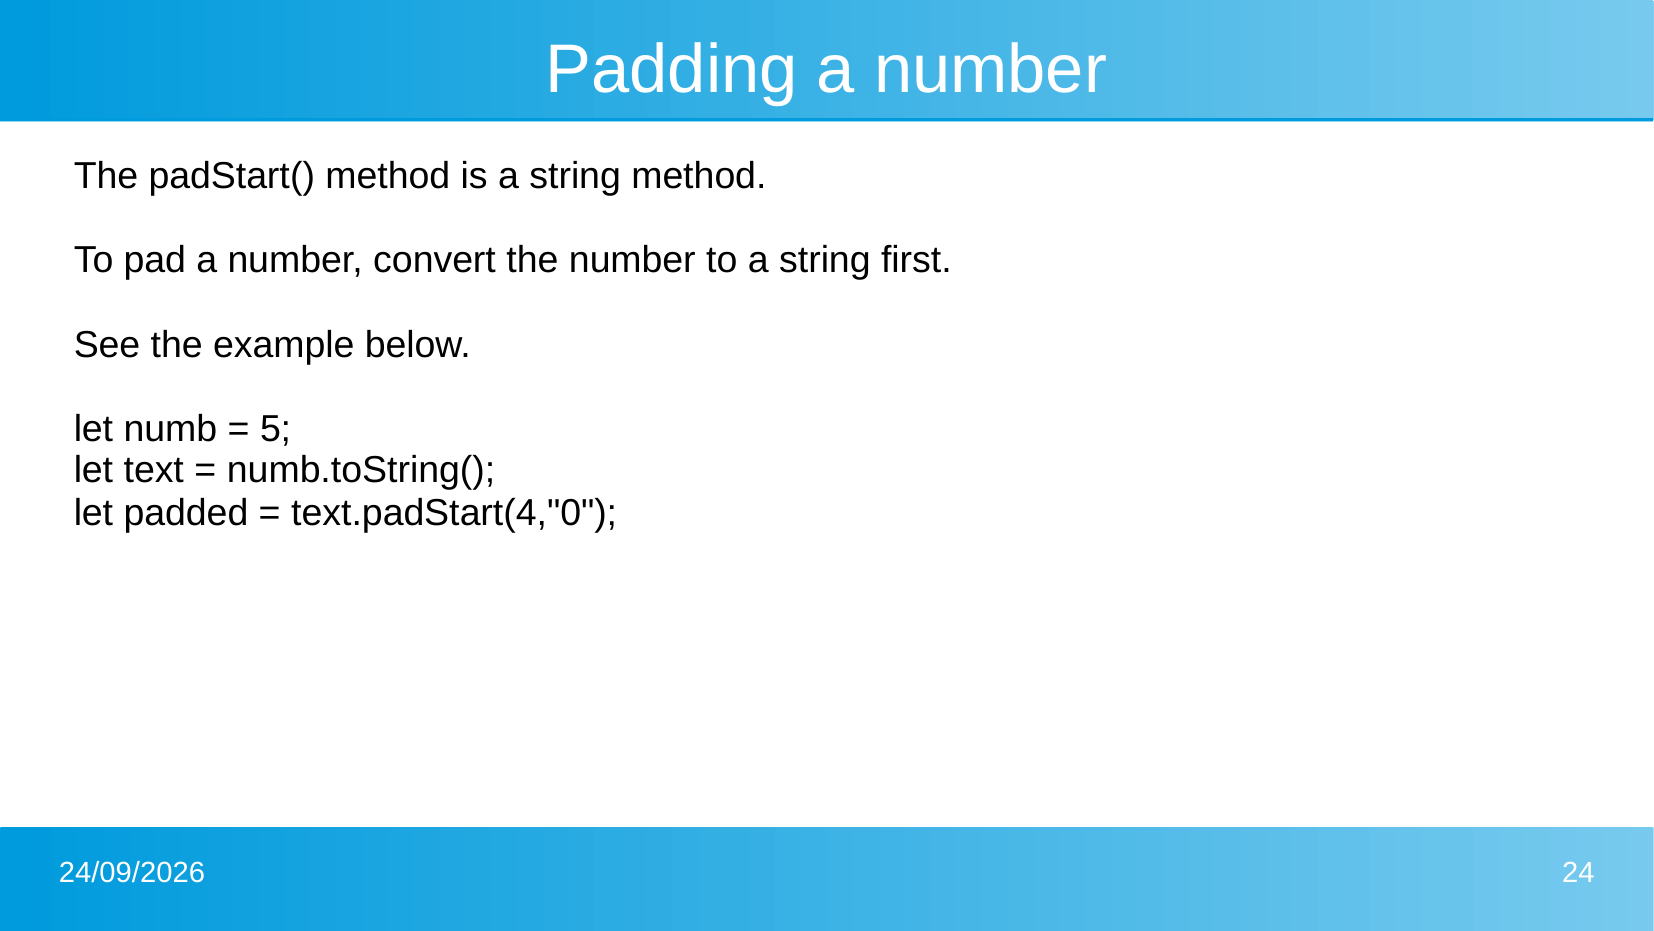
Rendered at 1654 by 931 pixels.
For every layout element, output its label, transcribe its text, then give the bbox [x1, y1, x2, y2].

text_box The padStart() method is a string method. To pad a number, convert the number to a string first. See the example below. let numb = 5; let text = numb.toString(); let padded = text.padStart(4,"0"); [59, 147, 1093, 583]
title Padding a number [59, 29, 1595, 108]
